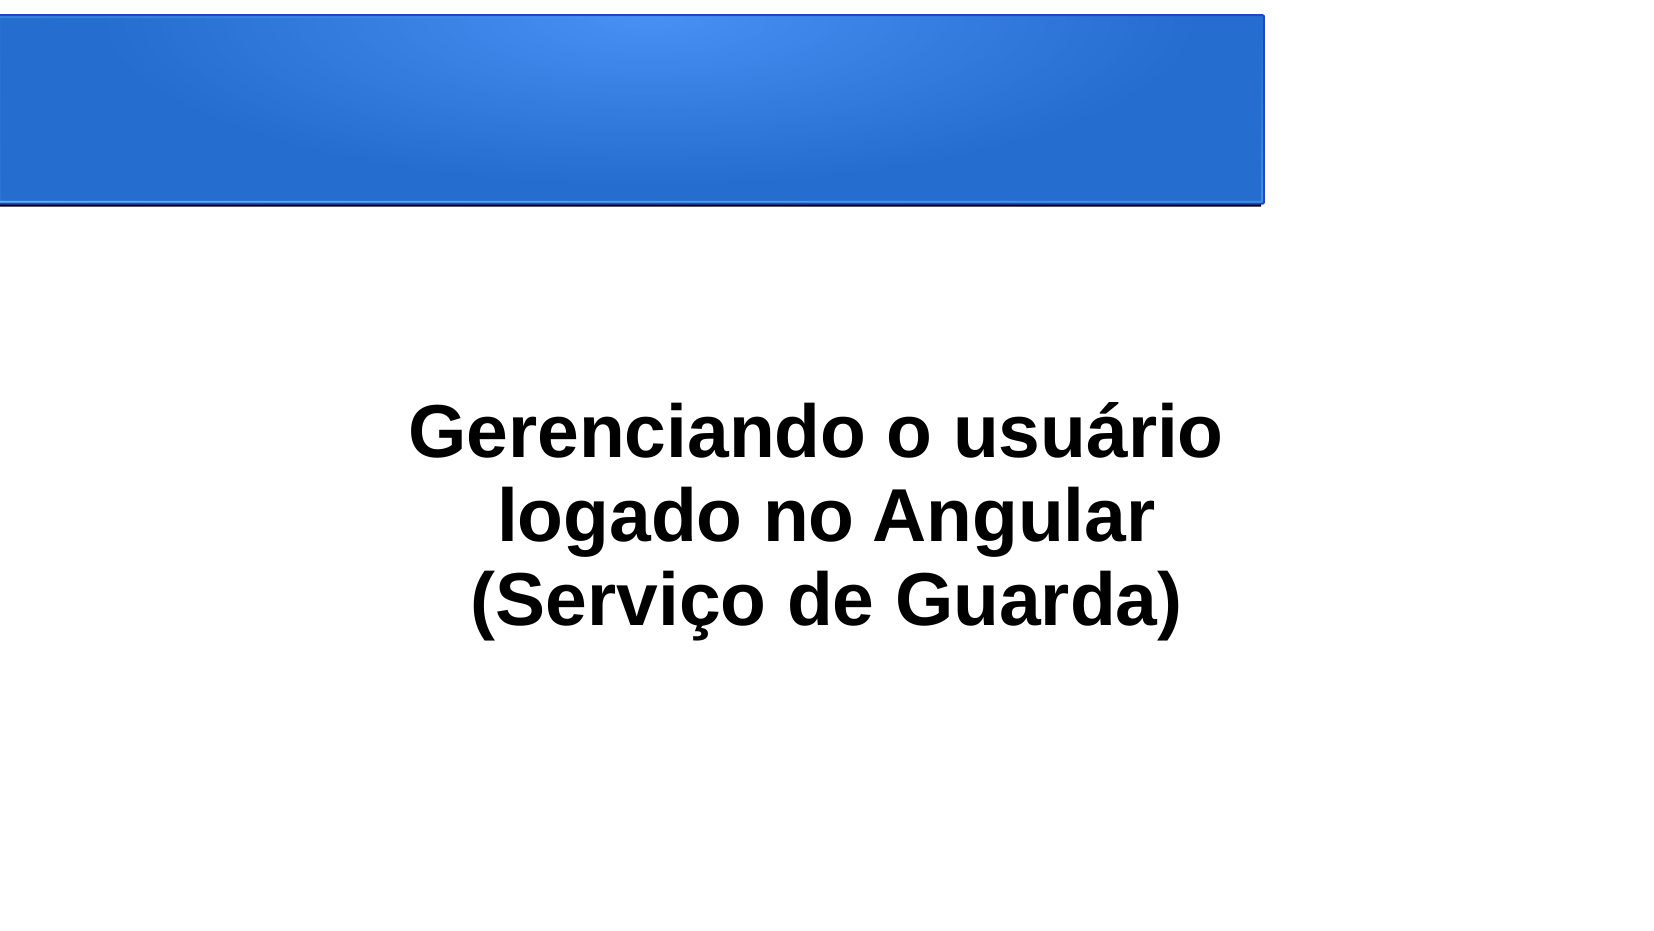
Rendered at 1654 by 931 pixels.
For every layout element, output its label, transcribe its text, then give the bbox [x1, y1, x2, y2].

subtitle Gerenciando o usuário logado no Angular (Serviço de Guarda) [70, 283, 1583, 748]
